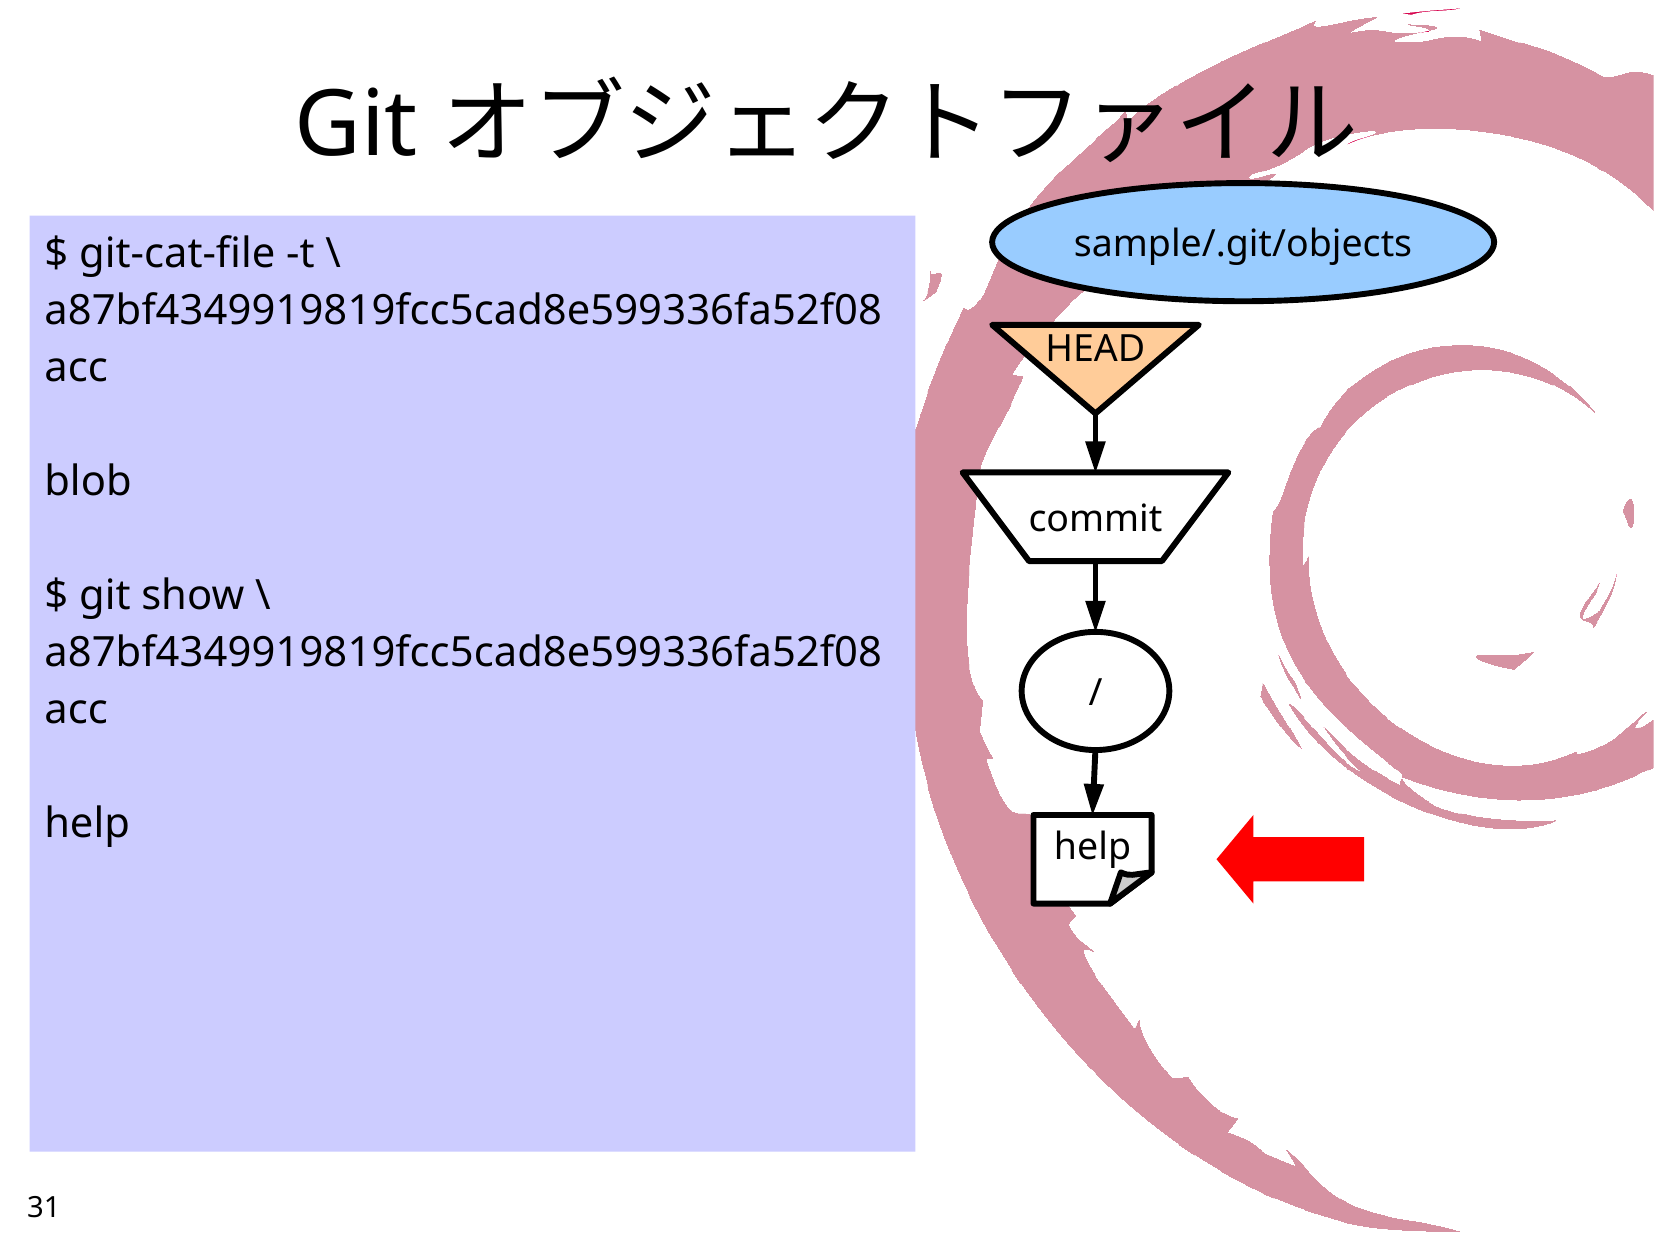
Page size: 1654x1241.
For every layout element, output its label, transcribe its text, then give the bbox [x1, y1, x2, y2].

text_box [1216, 814, 1365, 904]
text_box sample/.git/objects [992, 183, 1495, 302]
text_box commit [962, 472, 1229, 562]
text_box $ git-cat-file -t \ a87bf4349919819fcc5cad8e599336fa52f08acc blob $ git show \ a87bf4349919819fcc5cad8e599336fa52f08acc help [29, 215, 916, 1152]
text_box / [1021, 631, 1170, 750]
picture [886, 0, 1654, 1241]
text_box HEAD [992, 324, 1199, 413]
title Git オブジェクトファイル [276, 49, 1378, 257]
text_box help [1033, 814, 1152, 904]
